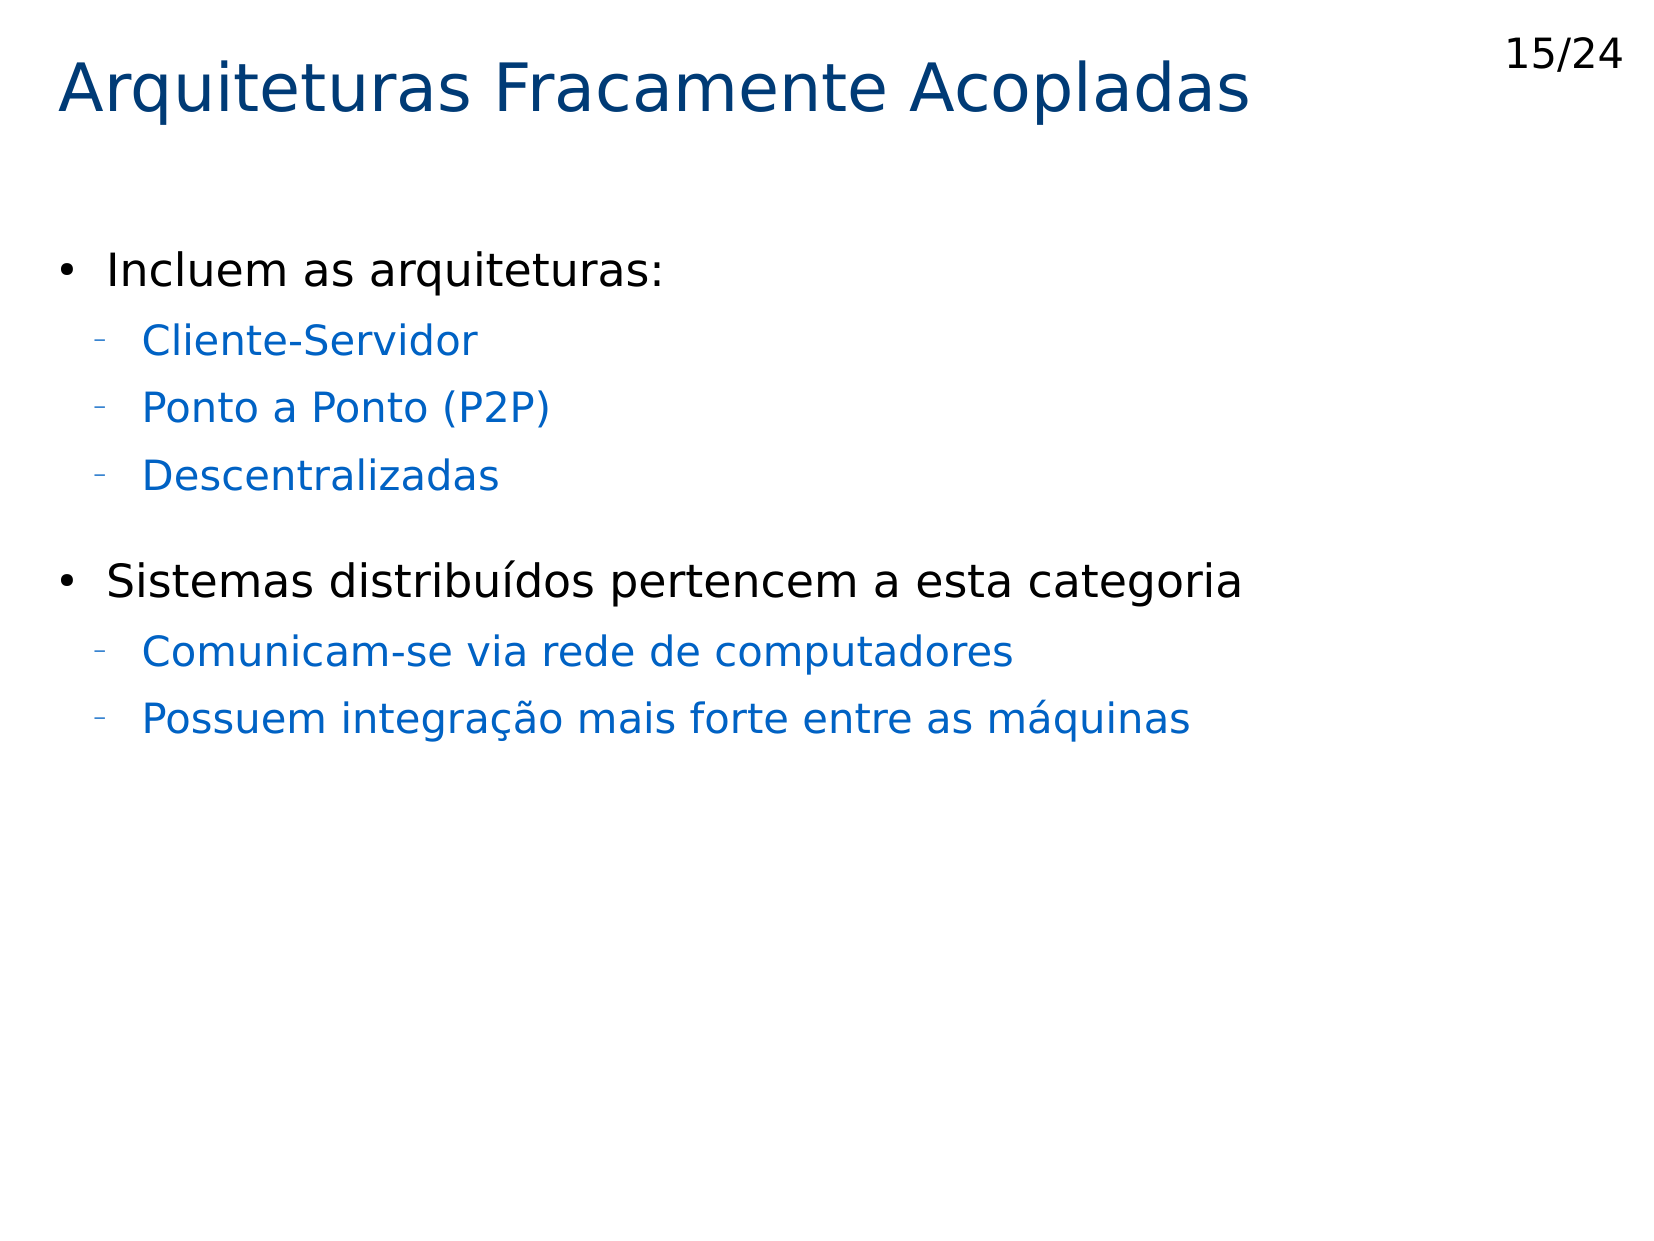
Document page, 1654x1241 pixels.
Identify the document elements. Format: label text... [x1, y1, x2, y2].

title Arquiteturas Fracamente Acopladas [59, 29, 1506, 148]
list Incluem as arquiteturas: Cliente-Servidor Ponto a Ponto (P2P) Descentralizadas Sistemas distribuídos pertencem a esta categoria Comunicam-se via rede de computadores Possuem integração mais forte entre as máquinas [59, 236, 1595, 1211]
